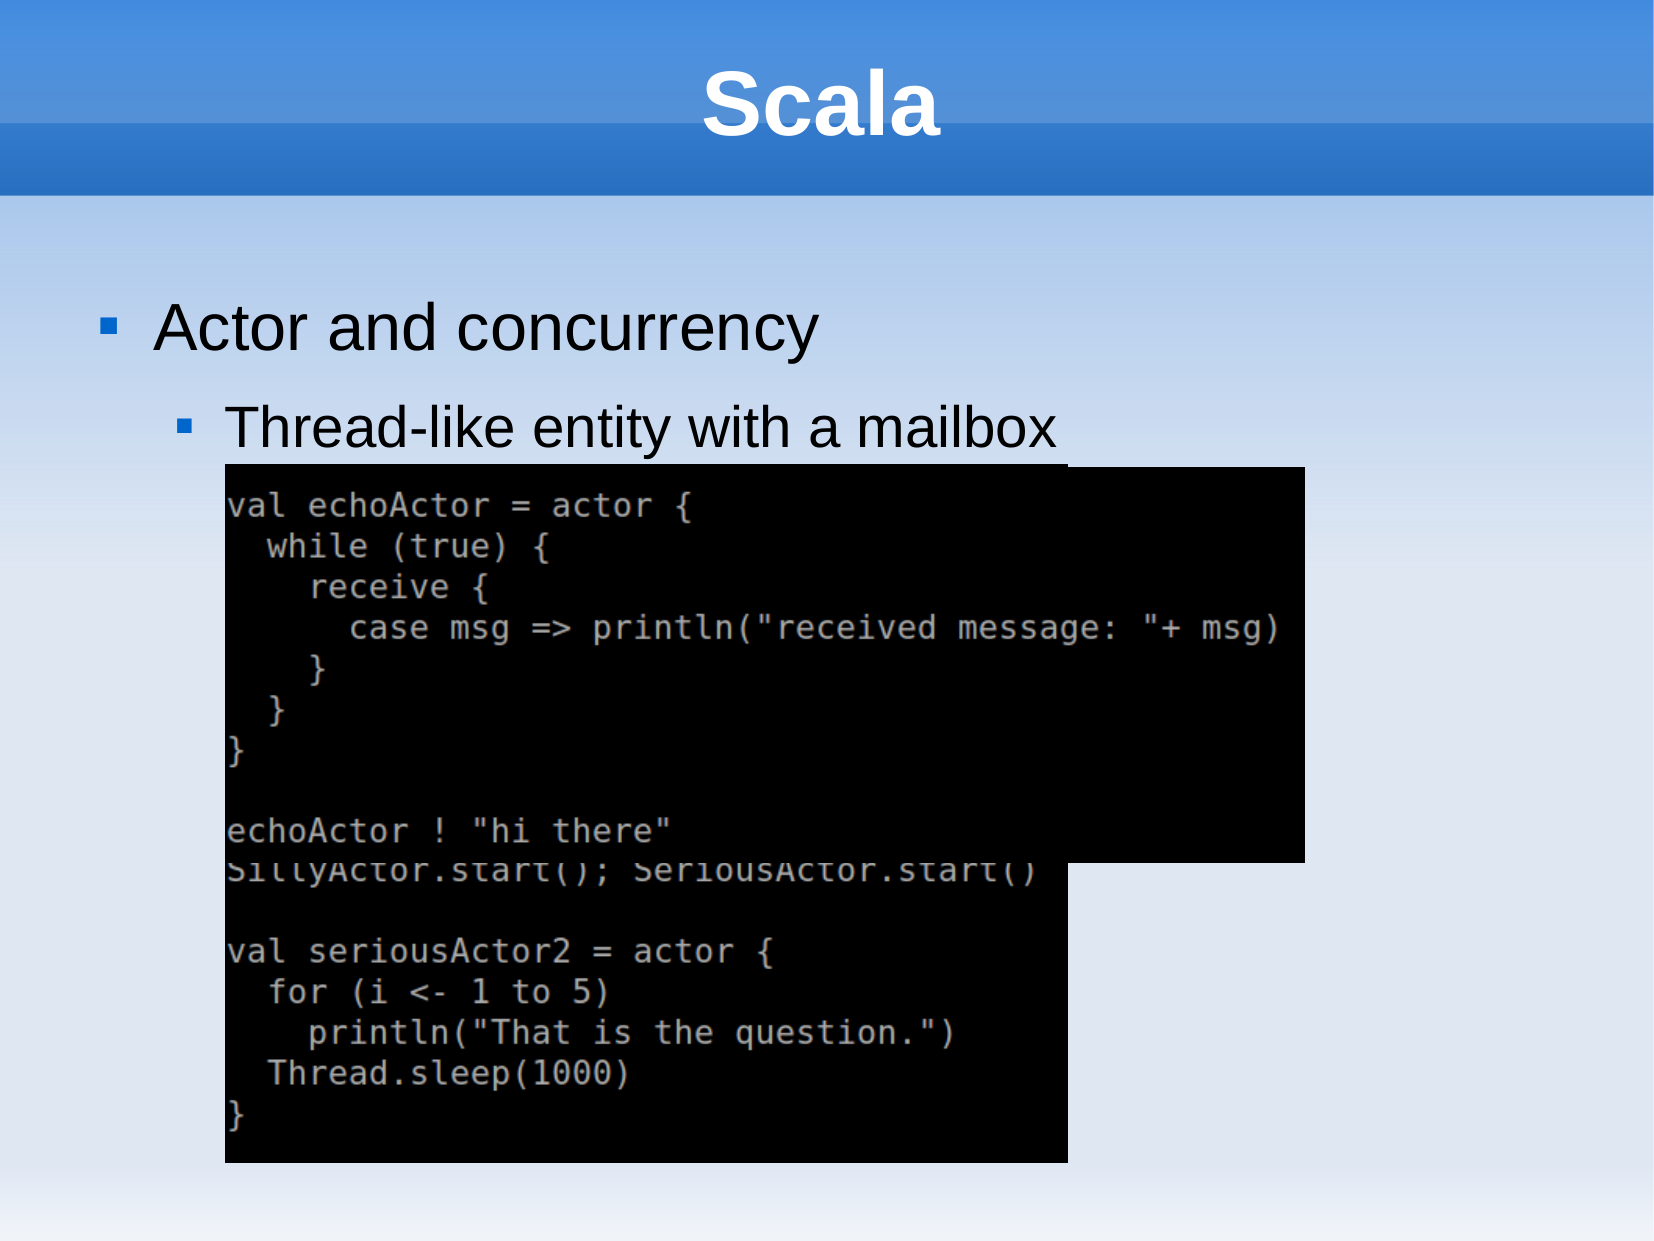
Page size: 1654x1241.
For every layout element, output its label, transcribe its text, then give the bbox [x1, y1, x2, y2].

title Scala [76, 0, 1565, 208]
list Actor and concurrency Thread-like entity with a mailbox [82, 290, 1571, 1109]
picture [0, 0, 1654, 1241]
